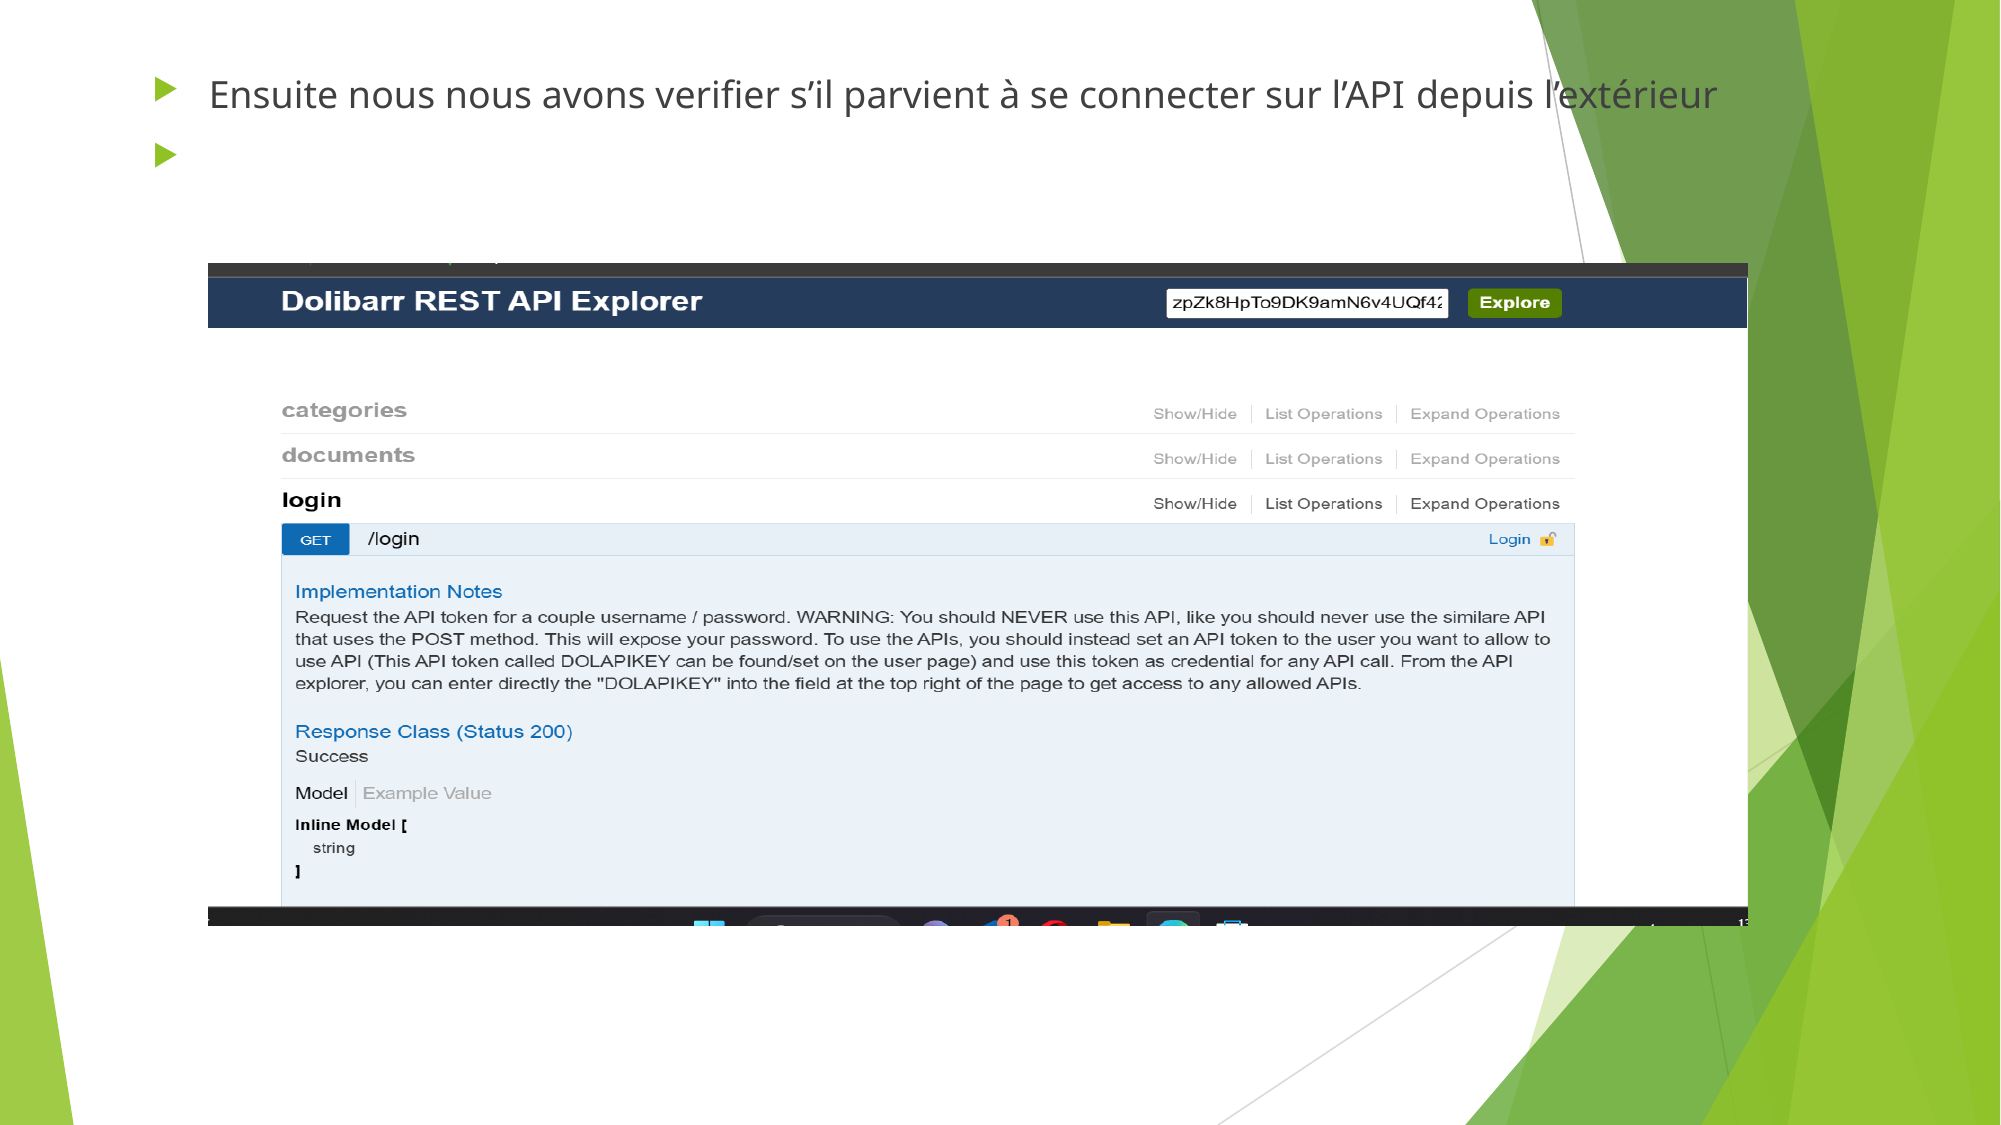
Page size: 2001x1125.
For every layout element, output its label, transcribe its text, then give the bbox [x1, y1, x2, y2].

list Ensuite nous nous avons verifier s’il parvient à se connecter sur l’API depuis l’extérieur [137, 63, 1863, 1014]
picture [208, 263, 1748, 926]
